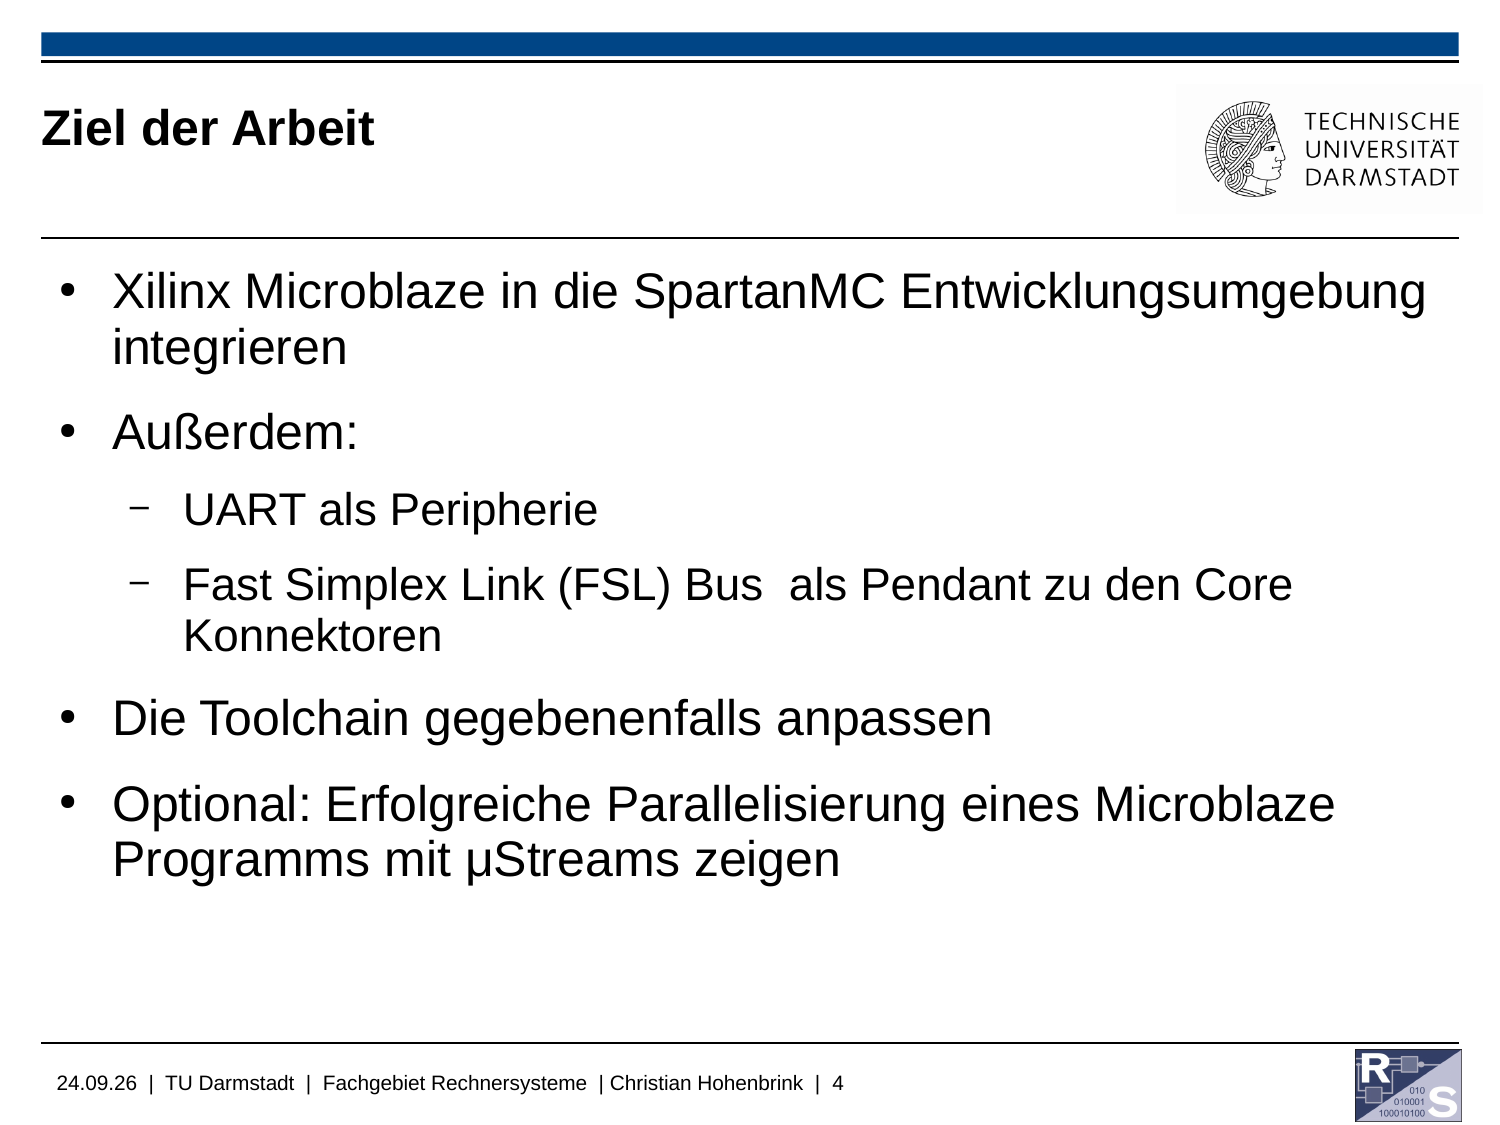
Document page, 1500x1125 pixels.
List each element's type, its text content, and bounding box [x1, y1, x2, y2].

picture [1355, 1049, 1462, 1122]
list Xilinx Microblaze in die SpartanMC Entwicklungsumgebung integrieren Außerdem: UART als Peripherie Fast Simplex Link (FSL) Bus als Pendant zu den Core Konnektoren Die Toolchain gegebenenfalls anpassen Optional: Erfolgreiche Parallelisierung eines Microblaze Programms mit μStreams zeigen [41, 263, 1455, 1032]
title Ziel der Arbeit [41, 52, 1131, 204]
